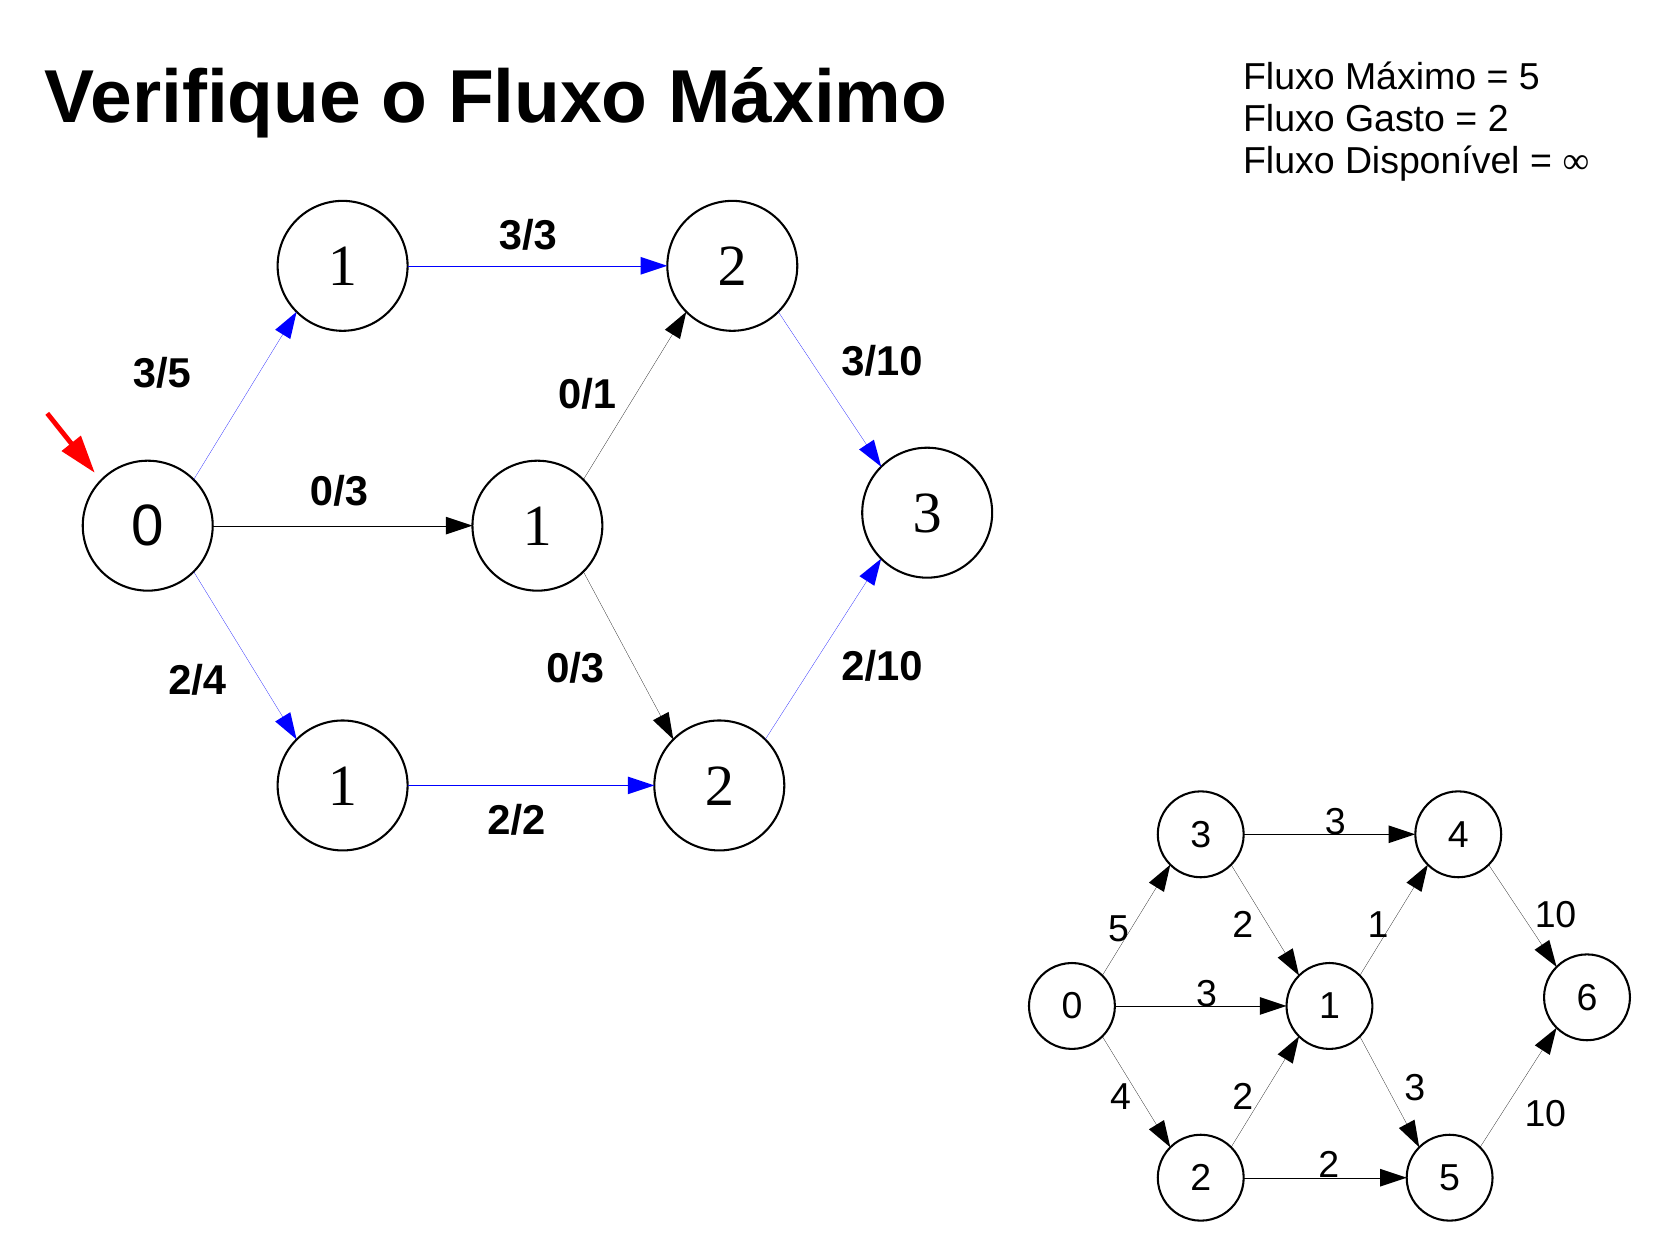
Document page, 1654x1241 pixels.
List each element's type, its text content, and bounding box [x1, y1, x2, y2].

text_box 3 [1181, 964, 1218, 1022]
text_box 4 [1415, 791, 1502, 878]
text_box 2 [654, 720, 785, 851]
text_box 2 [1303, 1136, 1341, 1194]
text_box 1 [1286, 963, 1373, 1049]
text_box 3 [1389, 1059, 1427, 1116]
text_box 2 [1217, 1067, 1255, 1125]
text_box 1 [1352, 895, 1390, 953]
text_box 3 [1310, 792, 1347, 850]
text_box 10 [1509, 1084, 1596, 1142]
text_box 10 [1520, 885, 1595, 985]
text_box Fluxo Máximo = 5 Fluxo Gasto = 2 Fluxo Disponível = ∞ [1228, 48, 1605, 189]
text_box 2 [1157, 1134, 1244, 1221]
text_box 0/3 [295, 460, 402, 522]
text_box 6 [1582, 996, 1592, 1008]
text_box 2 [667, 200, 798, 331]
text_box 2/2 [472, 789, 579, 851]
text_box 3/3 [484, 204, 591, 266]
text_box 2/10 [826, 635, 957, 697]
text_box 2 [1217, 895, 1255, 953]
text_box 5 [1093, 900, 1131, 958]
text_box 1 [277, 720, 408, 851]
text_box 1 [277, 200, 408, 331]
text_box 6 [1544, 955, 1630, 1041]
text_box 0 [82, 460, 213, 591]
text_box 0/1 [543, 363, 650, 426]
text_box 4 [1095, 1067, 1132, 1125]
text_box 3/10 [826, 330, 957, 393]
text_box 3 [1157, 791, 1244, 878]
text_box 0 [1028, 963, 1115, 1049]
text_box 3 [862, 447, 993, 578]
text_box 3/5 [118, 342, 225, 404]
text_box 0/3 [531, 637, 638, 700]
text_box 5 [1406, 1134, 1493, 1221]
text_box 2/4 [153, 649, 260, 711]
text_box 1 [472, 460, 603, 591]
text_box Verifique o Fluxo Máximo [29, 47, 963, 147]
